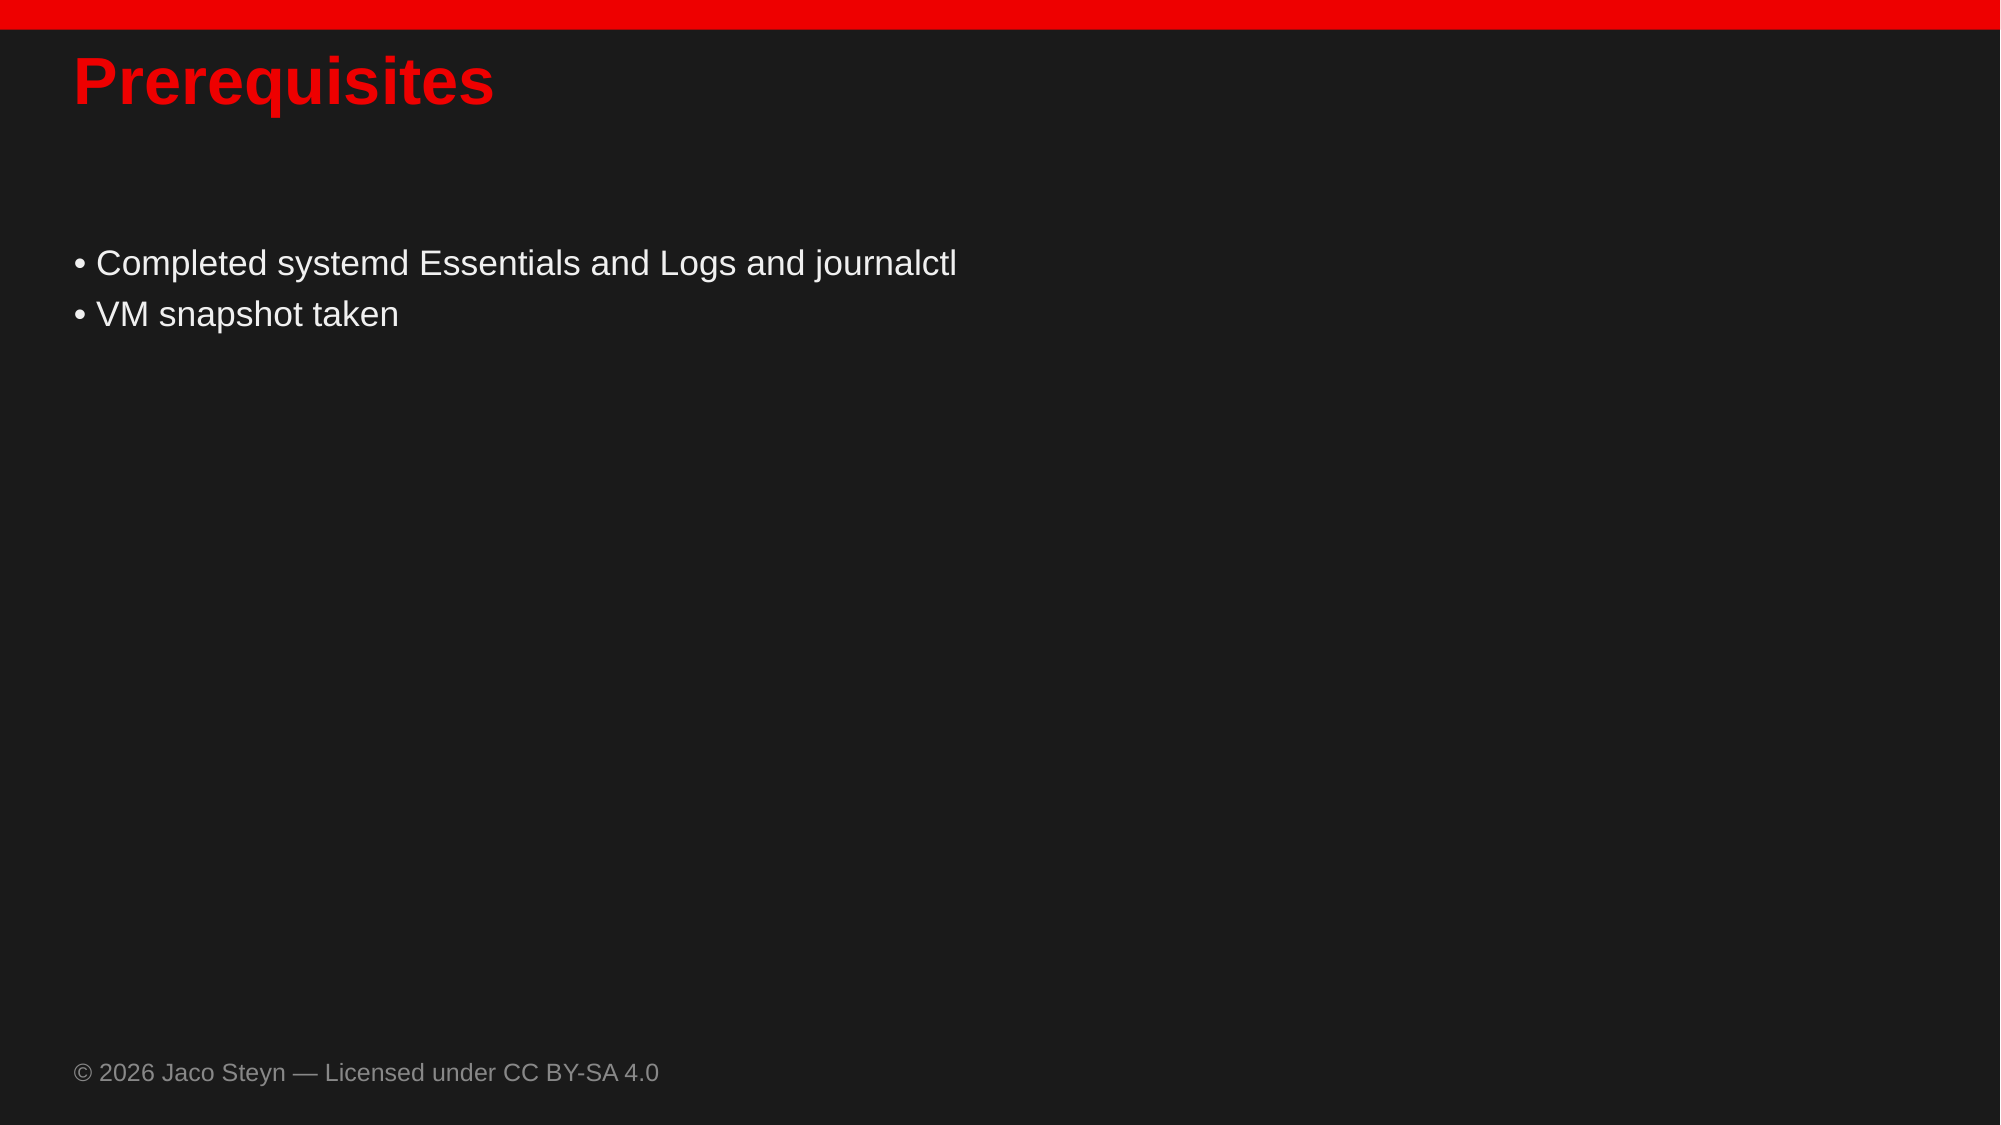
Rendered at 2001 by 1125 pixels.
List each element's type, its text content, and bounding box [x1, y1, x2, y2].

text_box • Completed systemd Essentials and Logs and journalctl • VM snapshot taken [59, 236, 1942, 1037]
text_box Prerequisites [59, 36, 1942, 208]
text_box [0, 0, 2001, 30]
text_box © 2026 Jaco Steyn — Licensed under CC BY-SA 4.0 [59, 1051, 1942, 1093]
